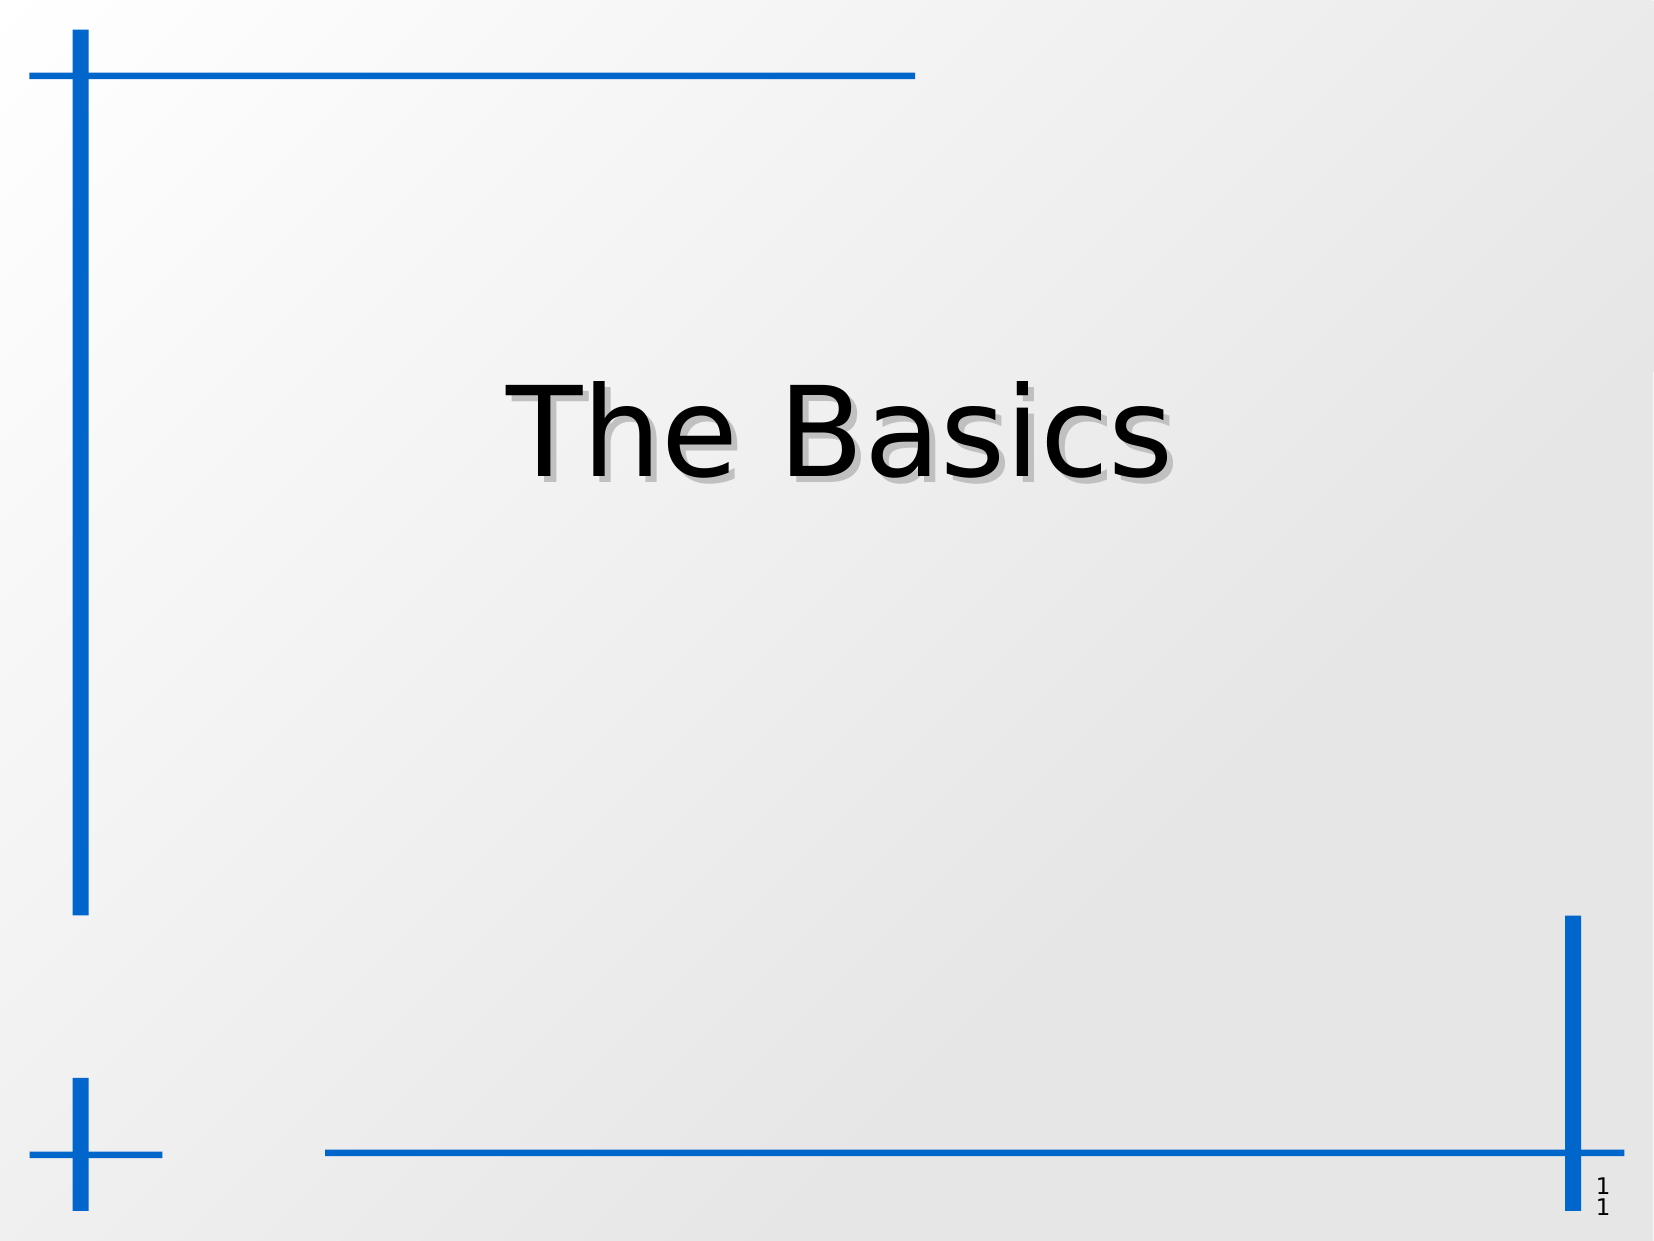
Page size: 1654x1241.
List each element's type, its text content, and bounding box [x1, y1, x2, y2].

list The Basics [304, 360, 1306, 1178]
